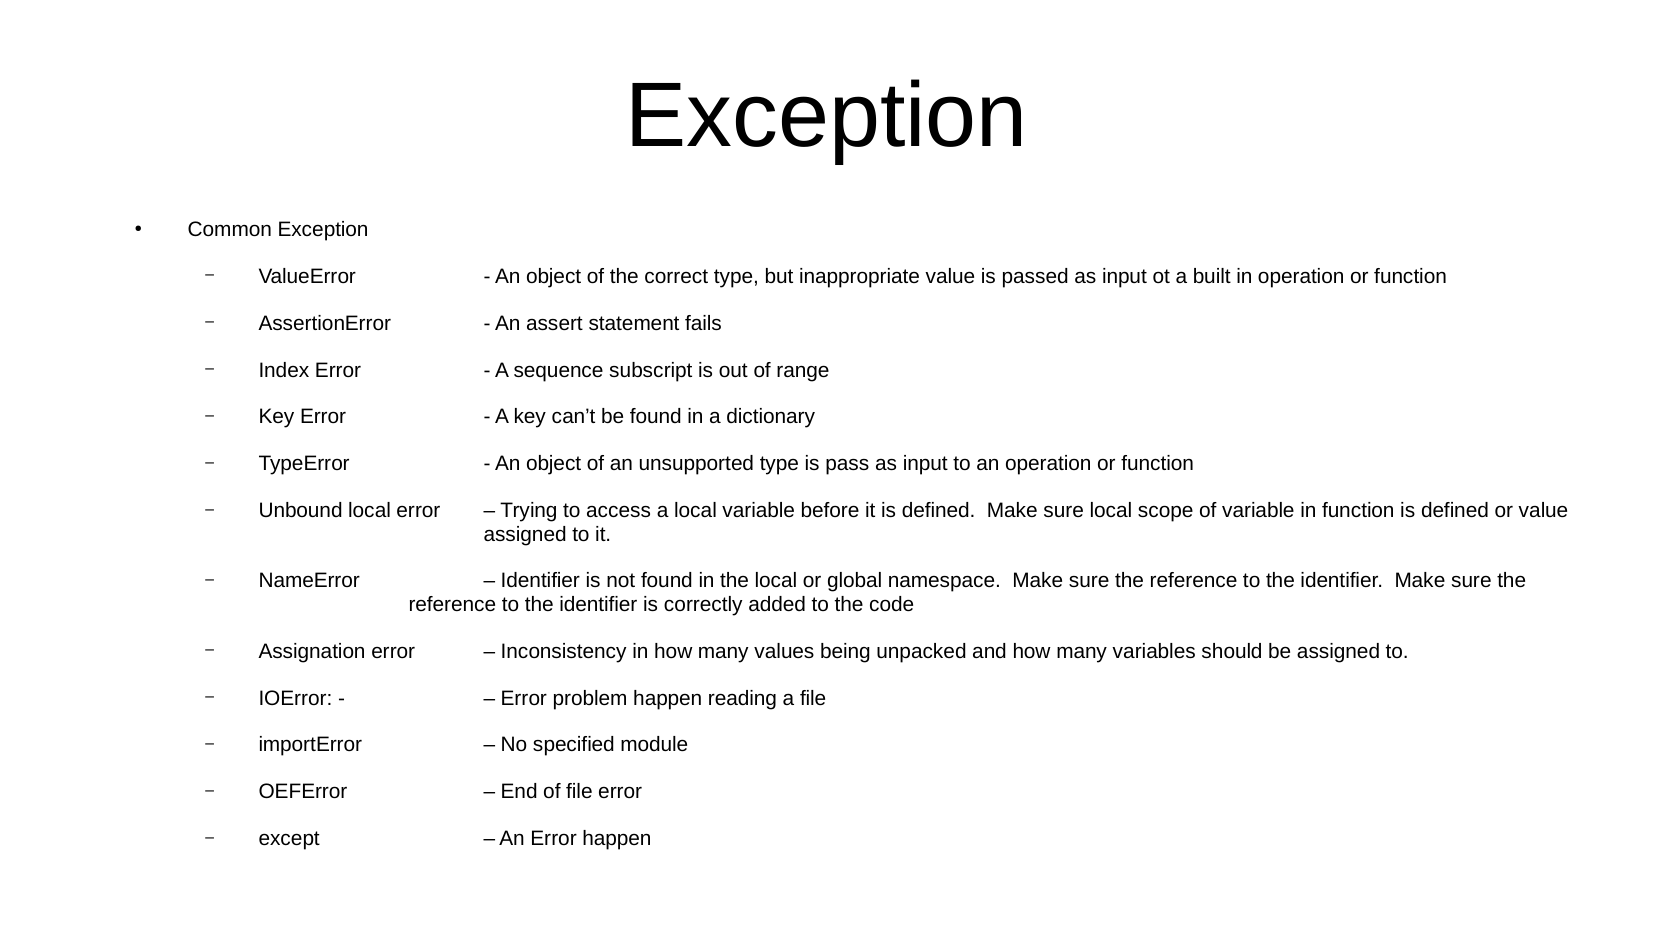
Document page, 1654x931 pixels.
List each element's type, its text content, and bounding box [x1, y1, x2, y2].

list Common Exception ValueError - An object of the correct type, but inappropriate value is passed as input ot a built in operation or function AssertionError - An assert statement fails Index Error - A sequence subscript is out of range Key Error - A key can’t be found in a dictionary TypeError - An object of an unsupported type is pass as input to an operation or function Unbound local error – Trying to access a local variable before it is defined. Make sure local scope of variable in function is defined or value assigned to it. NameError – Identifier is not found in the local or global namespace. Make sure the reference to the identifier. Make sure the reference to the identifier is correctly added to the code Assignation error – Inconsistency in how many values being unpacked and how many variables should be assigned to. IOError: - – Error problem happen reading a file importError – No specified module OEFError – End of file error except – An Error happen [116, 217, 1606, 916]
title Exception [82, 37, 1571, 193]
